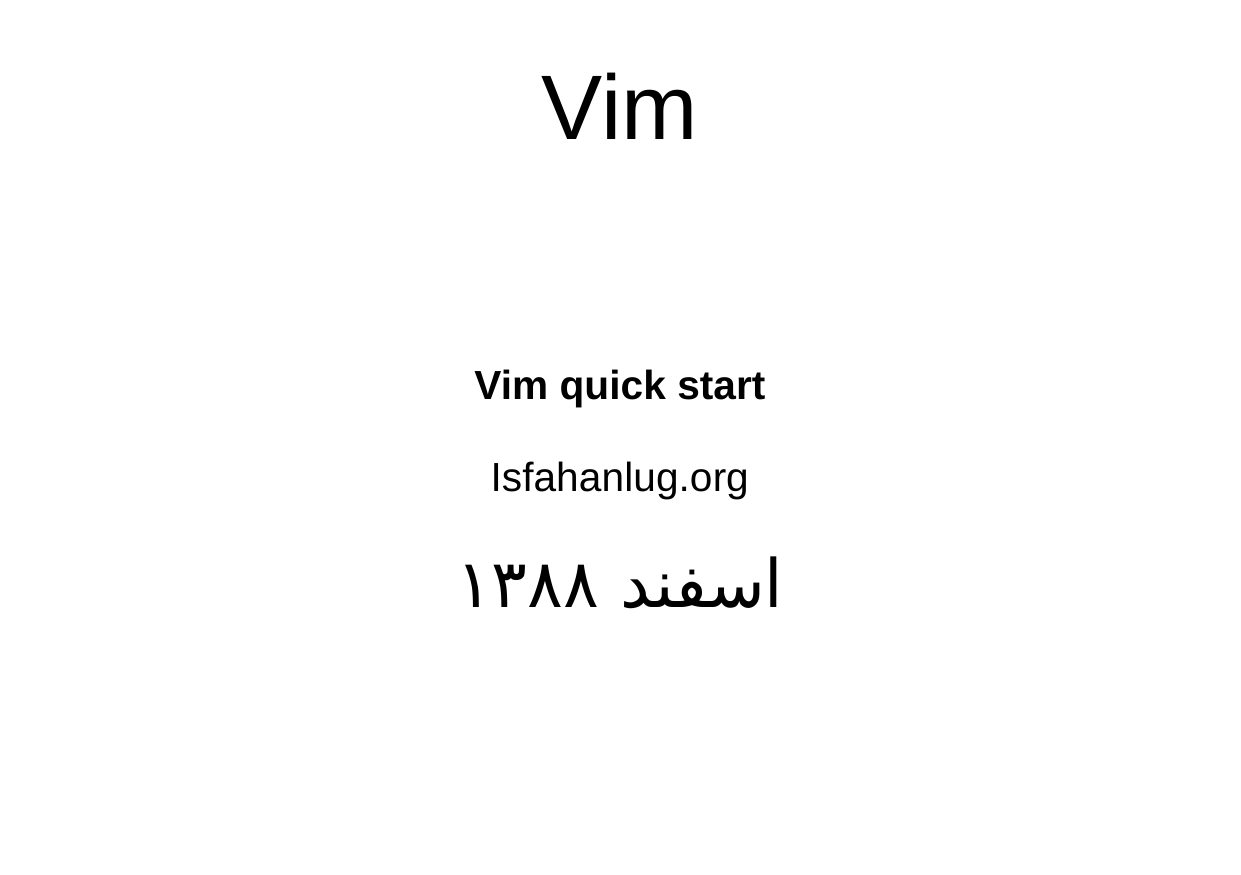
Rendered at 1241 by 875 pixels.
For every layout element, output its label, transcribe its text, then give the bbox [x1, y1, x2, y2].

title Vim [62, 34, 1179, 181]
subtitle Vim quick start Isfahanlug.org اسفند ۱۳۸۸ [62, 204, 1179, 782]
